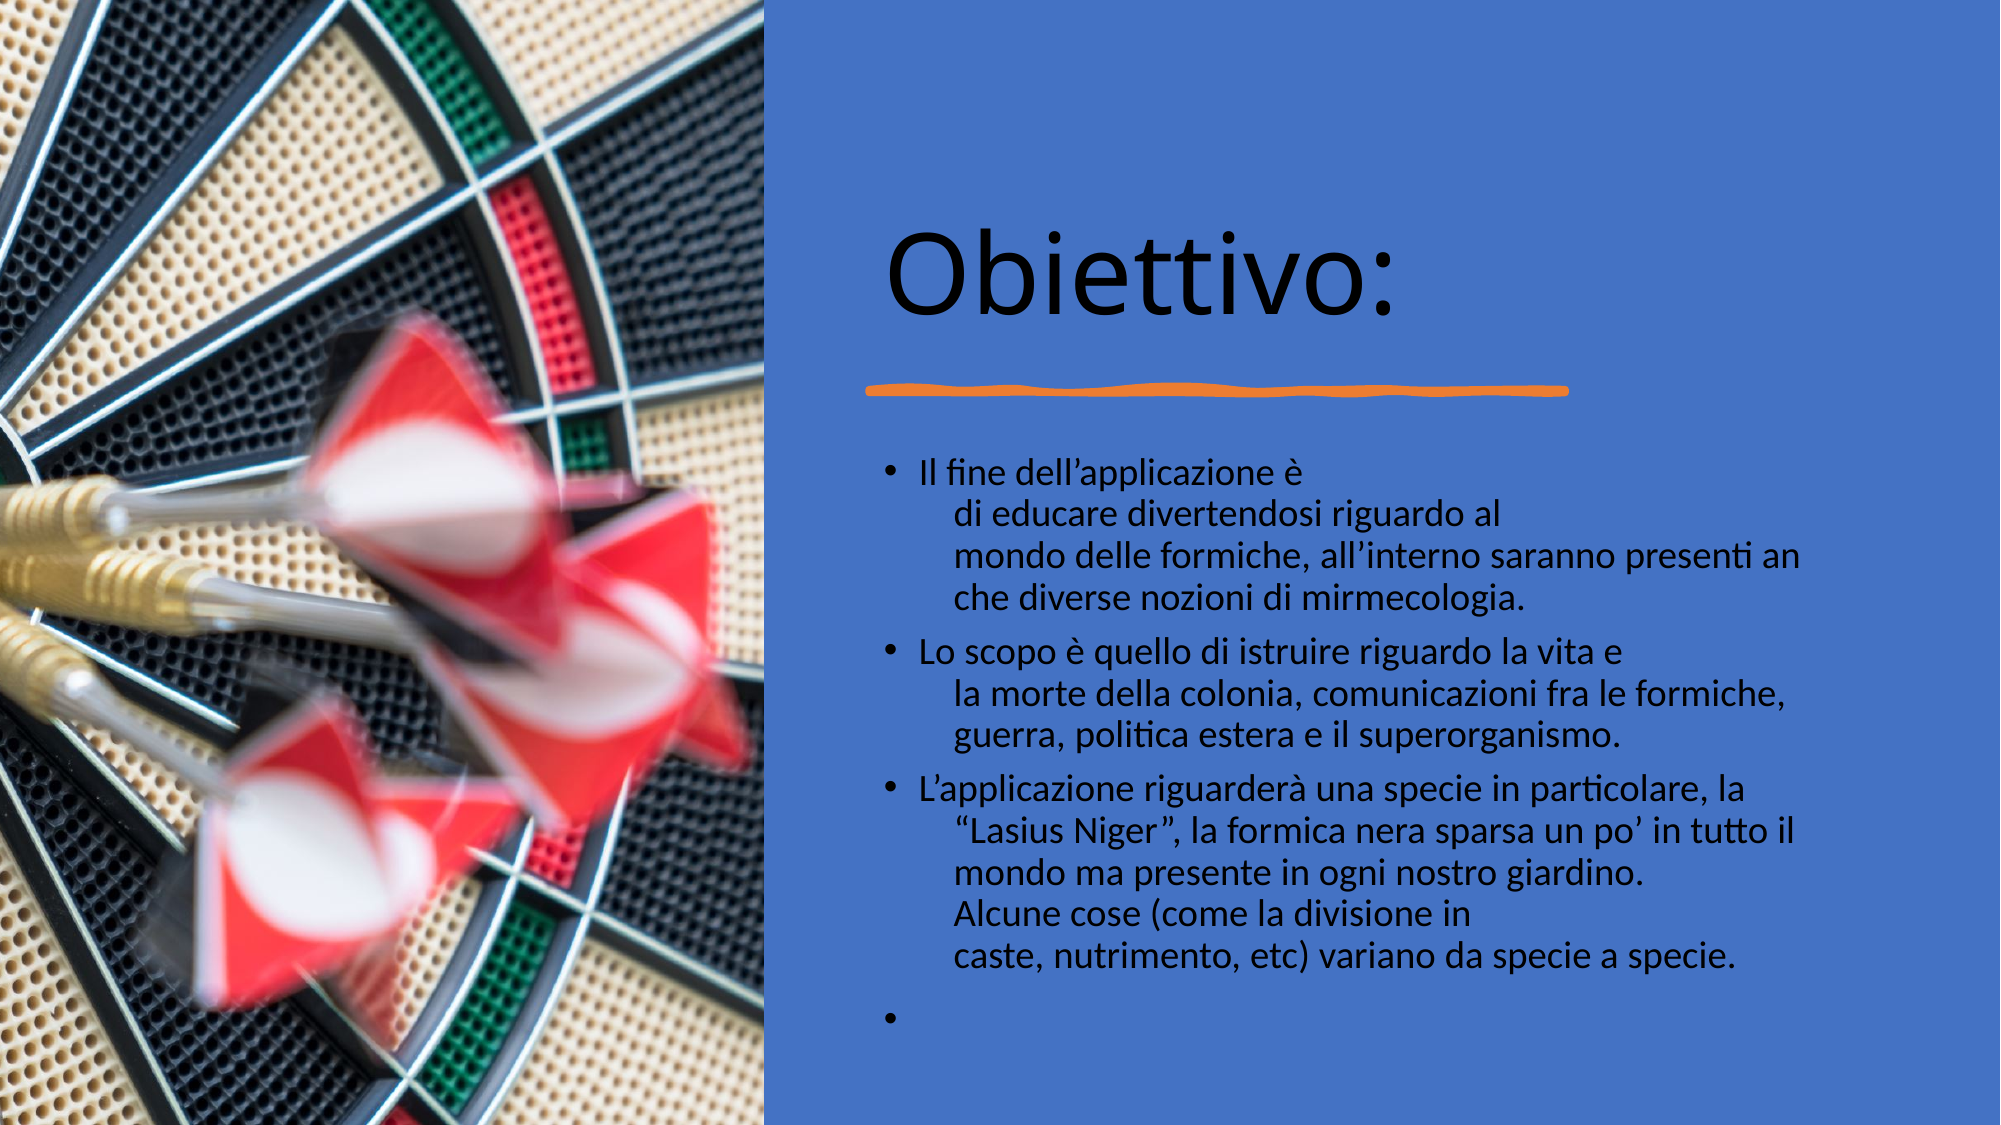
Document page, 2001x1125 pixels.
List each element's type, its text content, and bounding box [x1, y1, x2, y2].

title Obiettivo: [869, 53, 1895, 347]
text_box [764, 0, 2000, 1125]
list Il fine dell’applicazione è di educare divertendosi riguardo al mondo delle formiche, all’interno saranno presenti anche diverse nozioni di mirmecologia. Lo scopo è quello di istruire riguardo la vita e la morte della colonia, comunicazioni fra le formiche, guerra, politica estera e il superorganismo. L’applicazione riguarderà una specie in particolare, la “Lasius Niger”, la formica nera sparsa un po’ in tutto il mondo ma presente in ogni nostro giardino. Alcune cose (come la divisione in caste, nutrimento, etc) variano da specie a specie. [869, 443, 1824, 1016]
picture [0, 0, 764, 1125]
